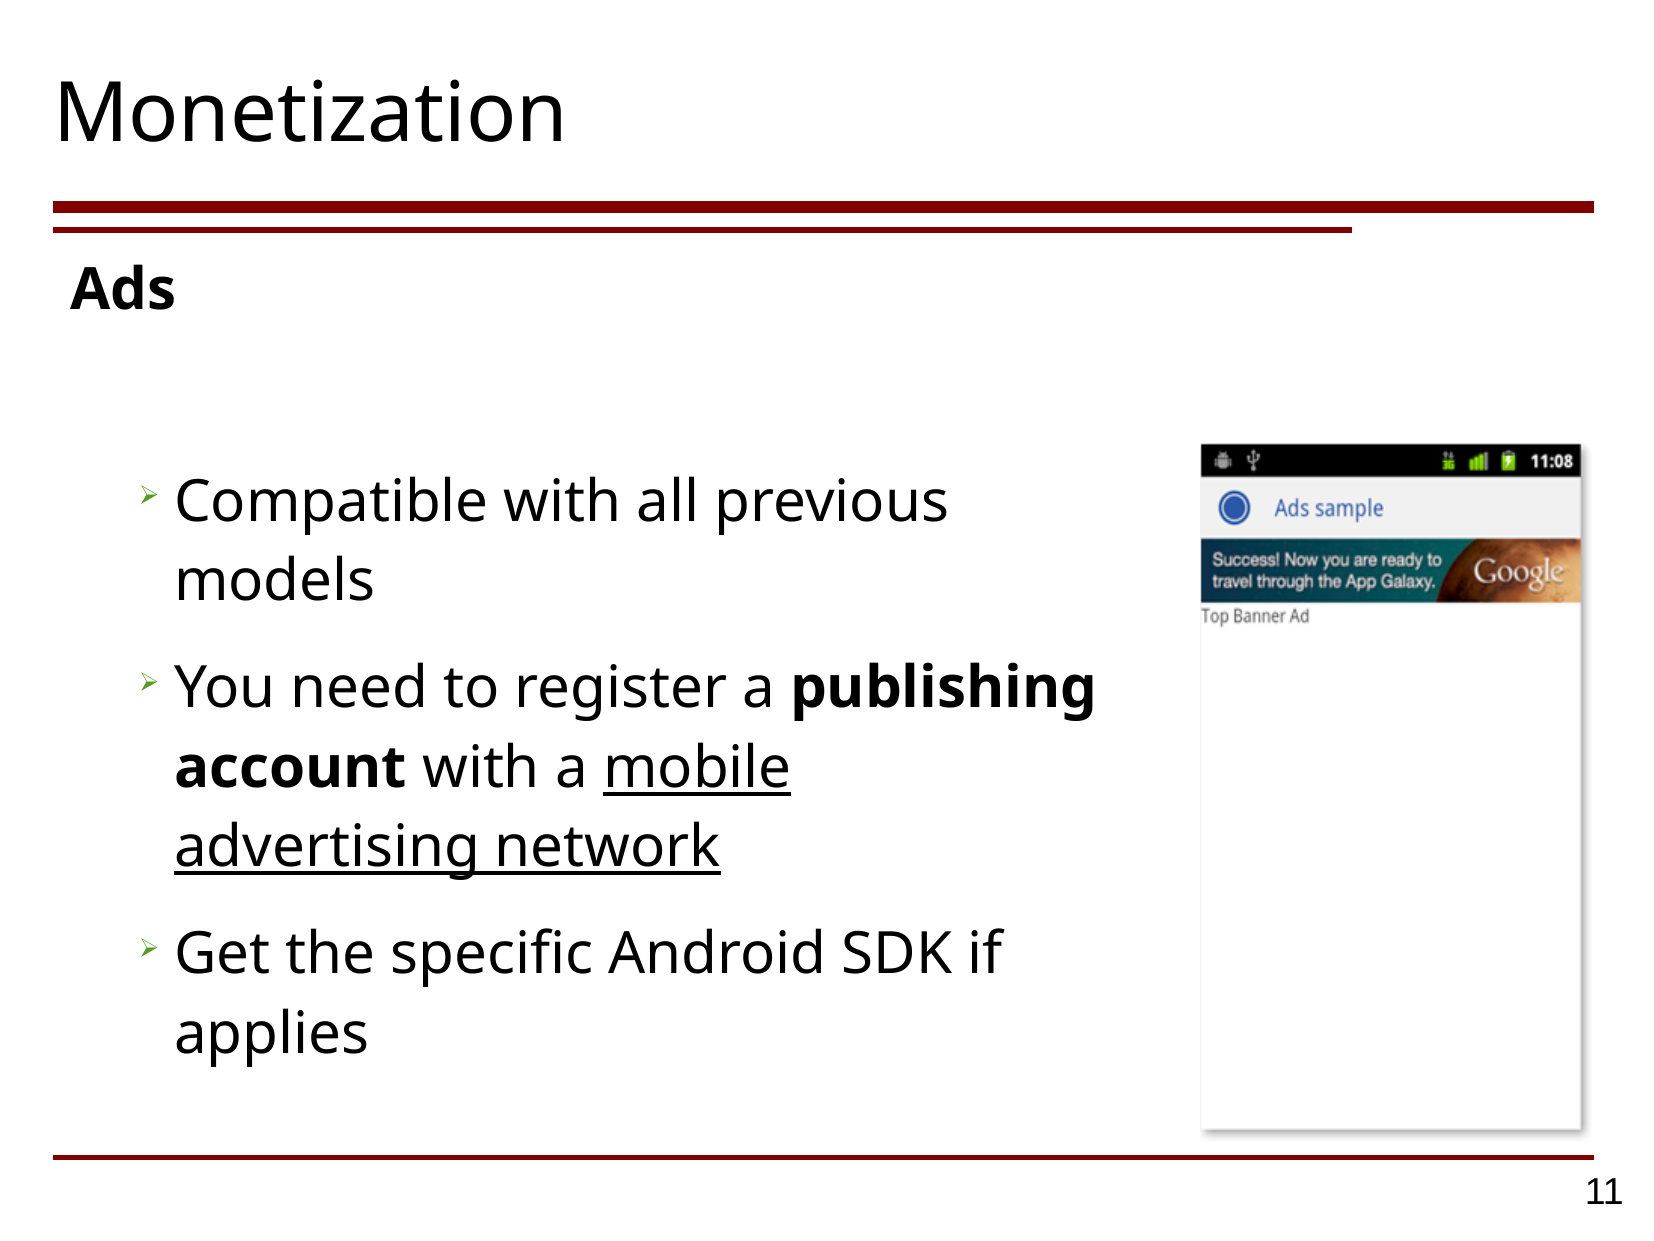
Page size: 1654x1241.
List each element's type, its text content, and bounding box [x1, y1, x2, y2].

picture [1200, 443, 1595, 1145]
text_box Ads [55, 240, 1632, 1114]
text_box Compatible with all previous models You need to register a publishing account with a mobile advertising network Get the specific Android SDK if applies [88, 451, 1123, 991]
subtitle Monetization [53, 48, 1542, 172]
text_box <number> [35, 1163, 1654, 1221]
